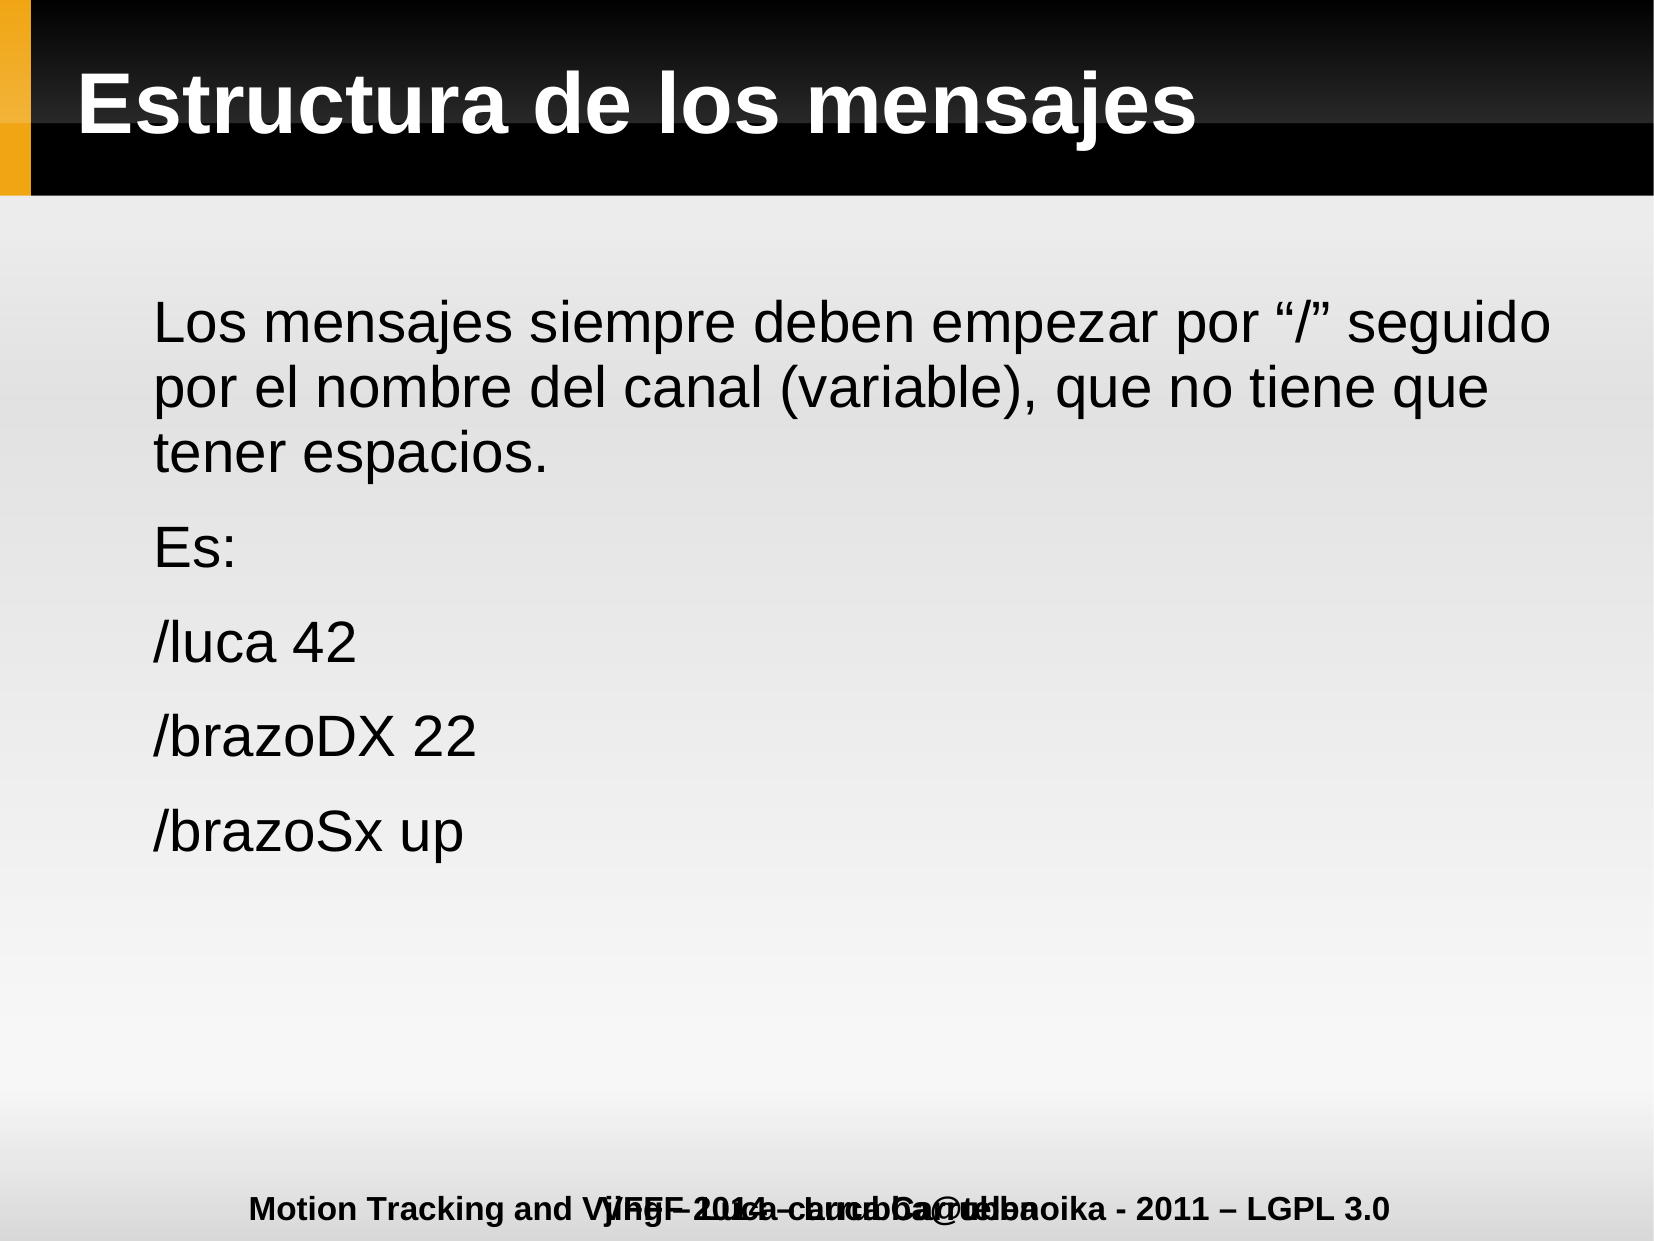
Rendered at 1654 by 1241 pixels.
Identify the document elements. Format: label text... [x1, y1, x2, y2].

list Los mensajes siempre deben empezar por “/” seguido por el nombre del canal (variable), que no tiene que tener espacios. Es: /luca 42 /brazoDX 22 /brazoSx up [82, 290, 1571, 1109]
title Estructura de los mensajes [76, 0, 1565, 208]
title VFFF 2014 – Luca Carrubba [75, 1105, 1564, 1241]
picture [0, 0, 1654, 1241]
